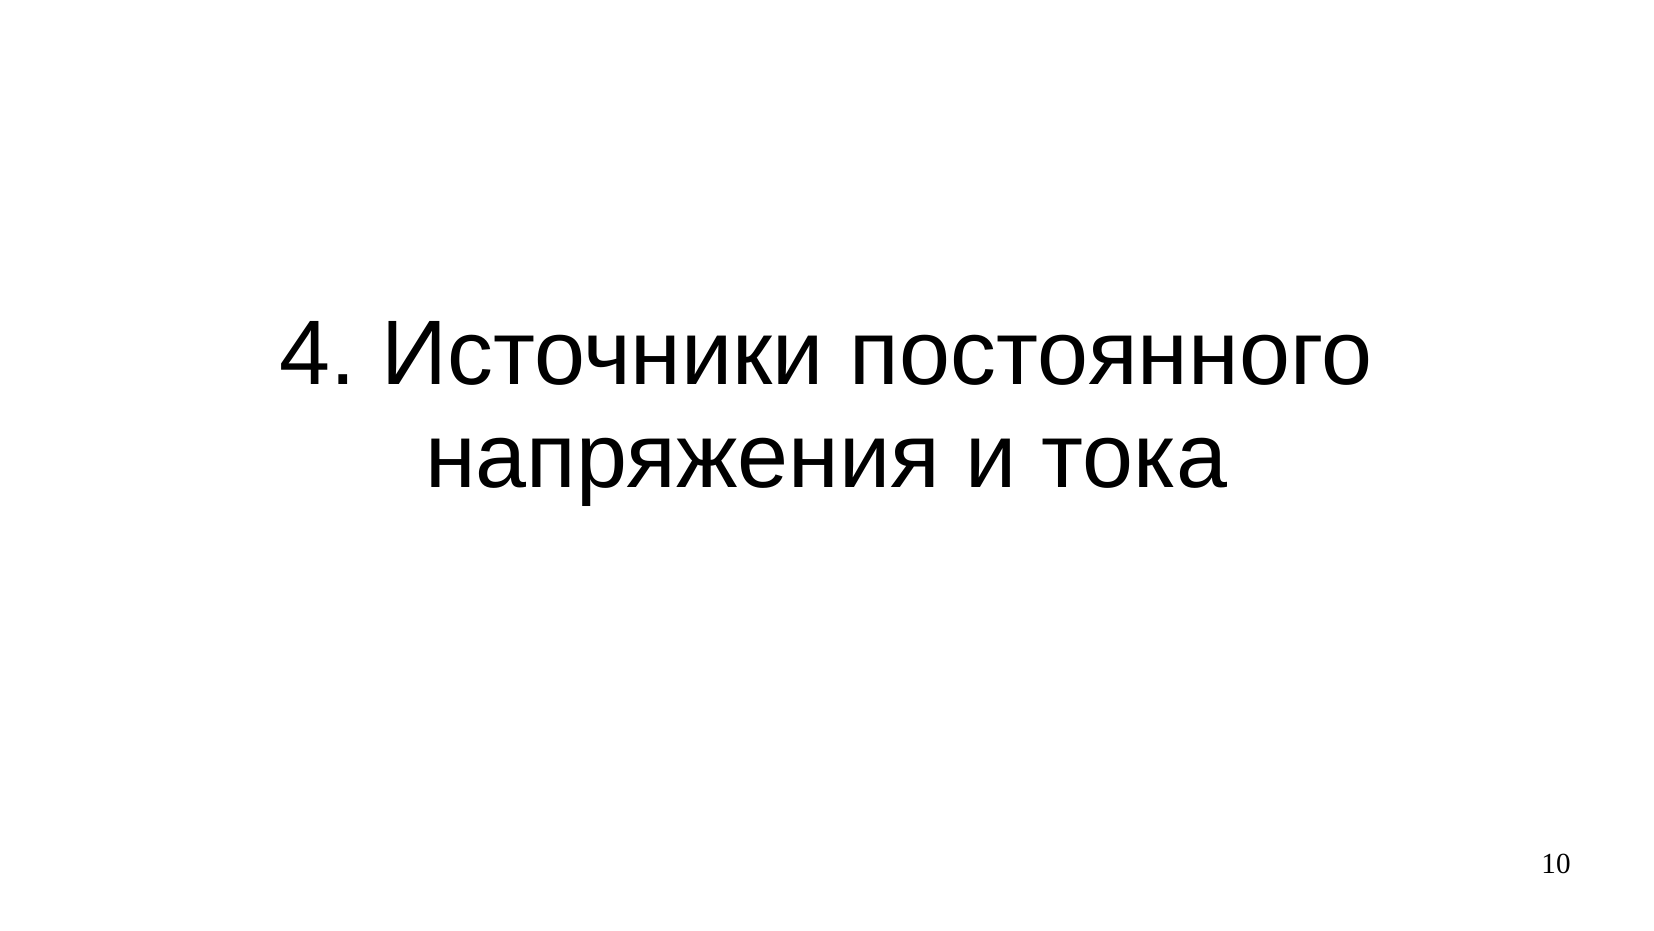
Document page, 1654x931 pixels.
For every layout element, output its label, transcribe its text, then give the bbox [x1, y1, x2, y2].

title 4. Источники постоянного напряжения и тока [82, 301, 1571, 507]
